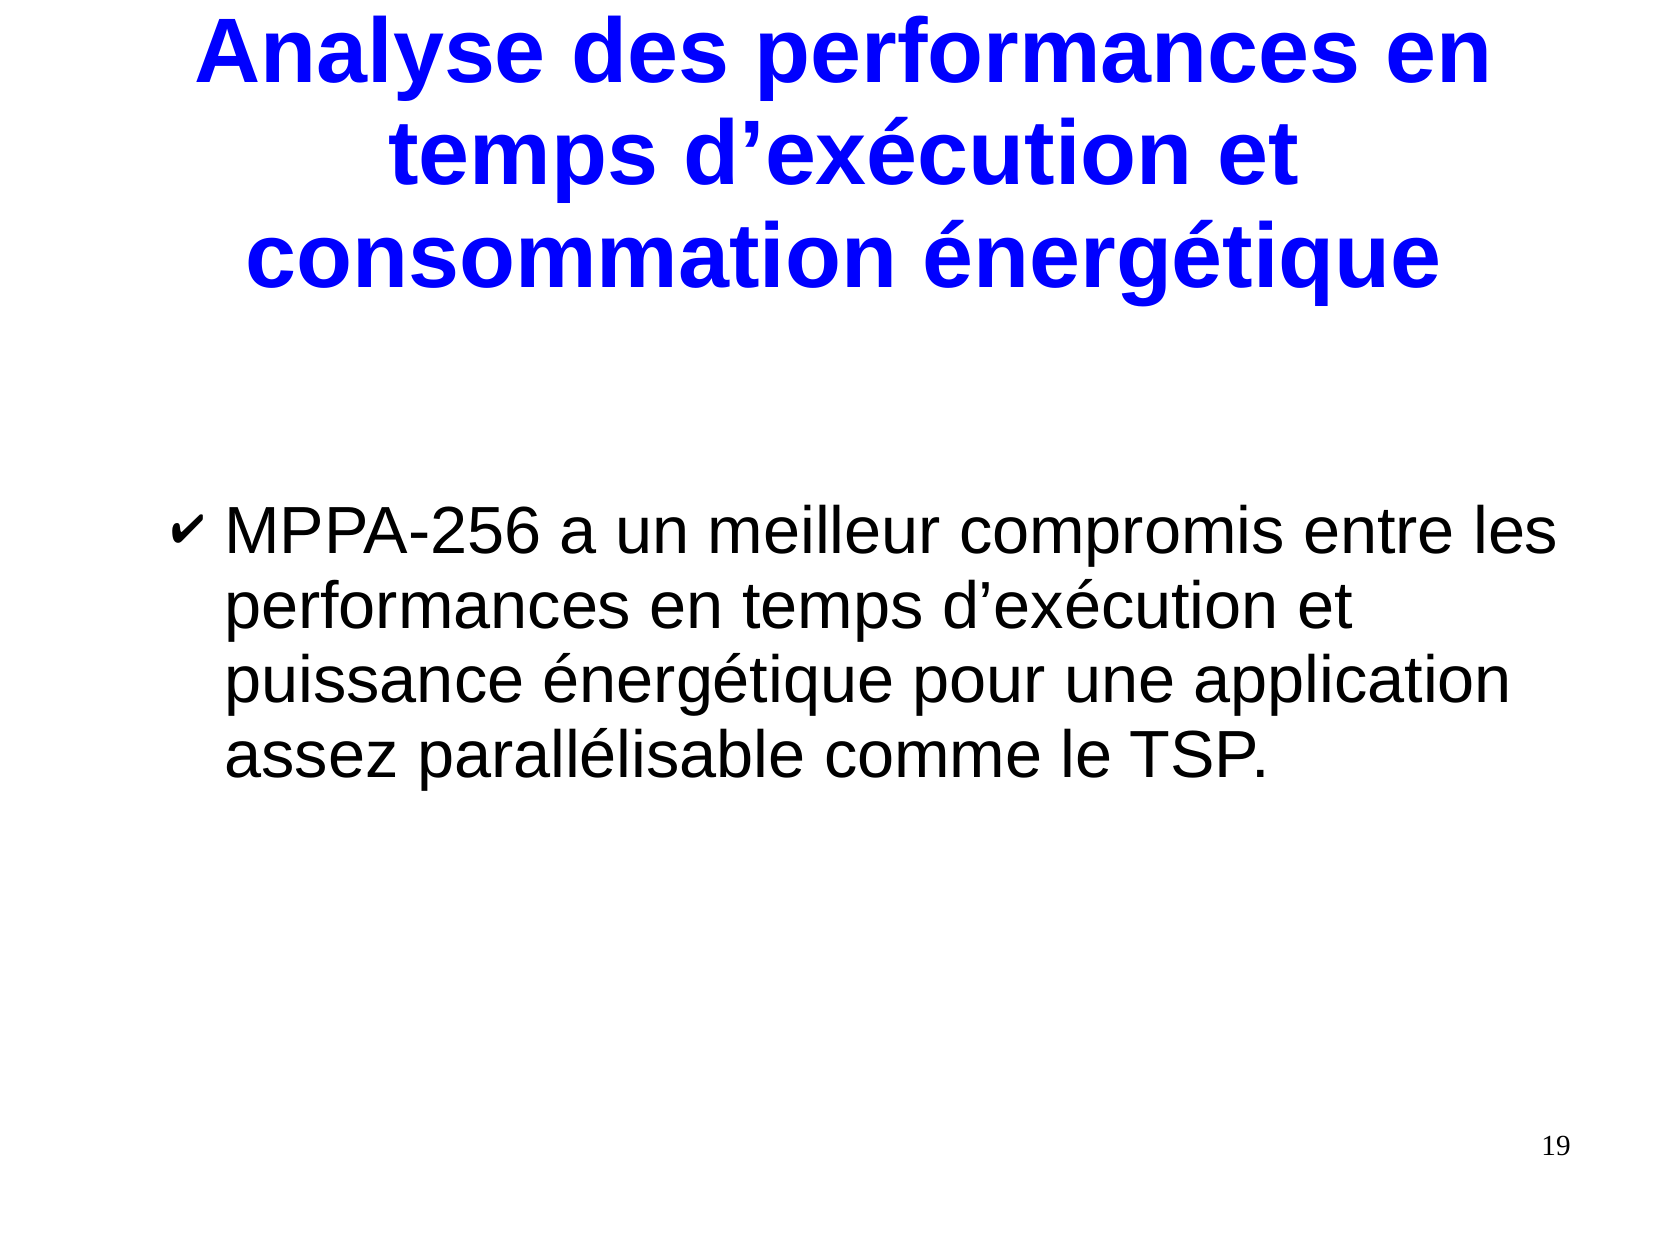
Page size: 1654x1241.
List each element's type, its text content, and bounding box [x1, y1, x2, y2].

list MPPA-256 a un meilleur compromis entre les performances en temps d’exécution et puissance énergétique pour une application assez parallélisable comme le TSP. [82, 290, 1571, 1010]
title Analyse des performances en temps d’exécution et consommation énergétique [82, 0, 1571, 290]
